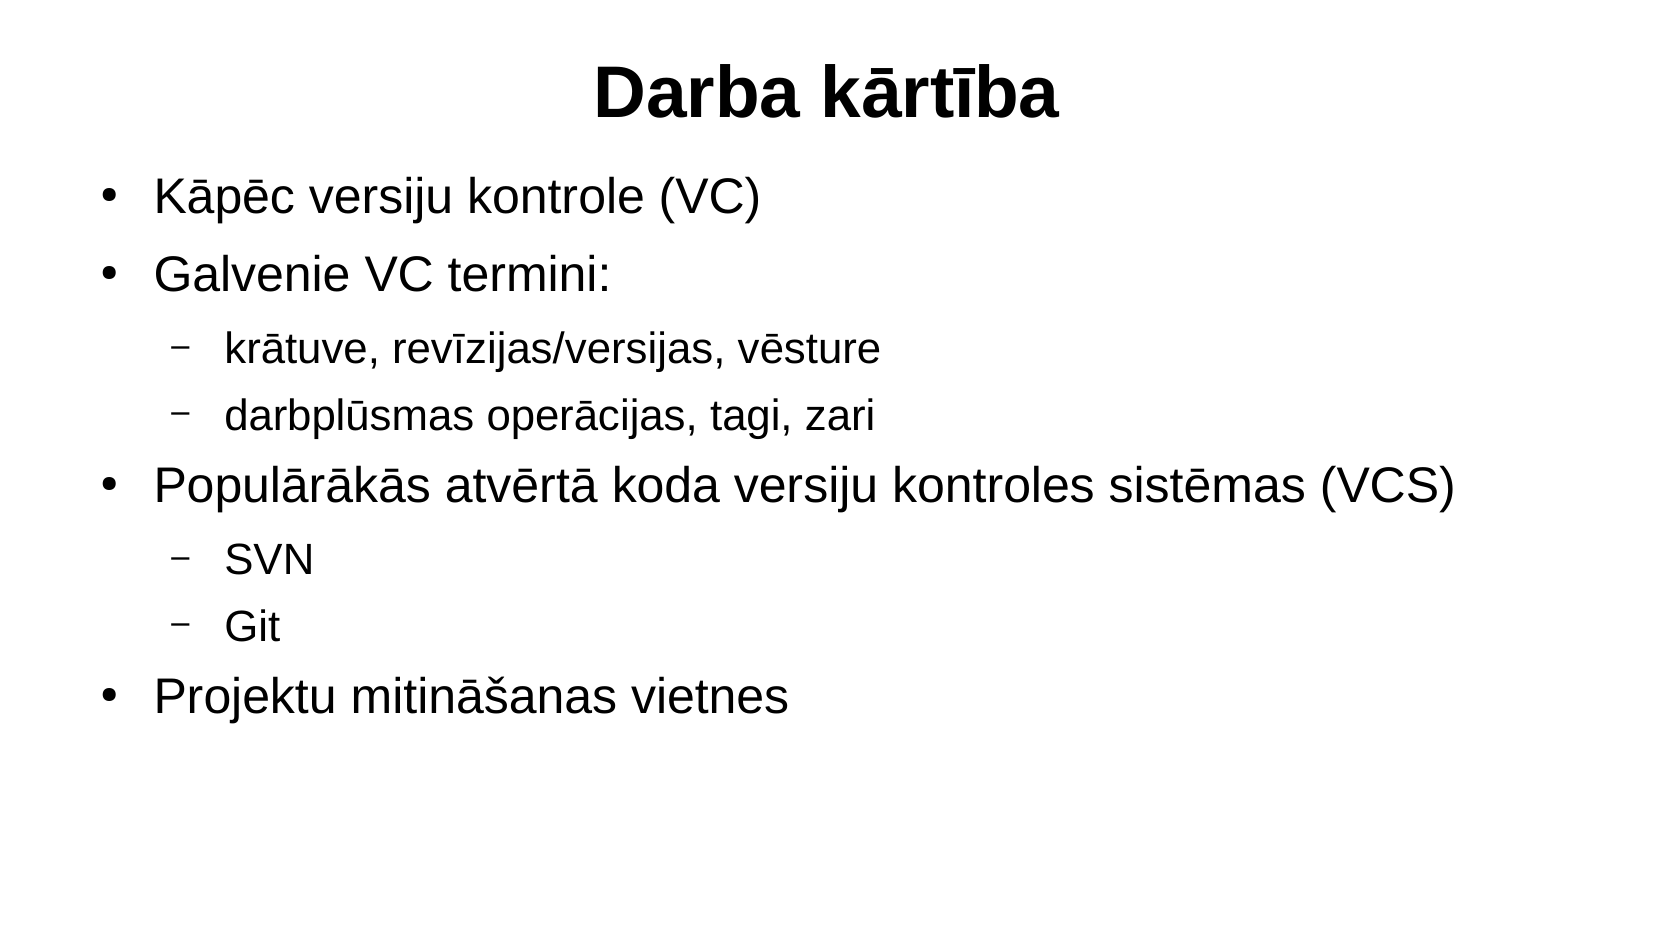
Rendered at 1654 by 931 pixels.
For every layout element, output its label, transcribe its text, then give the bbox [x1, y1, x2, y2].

title Darba kārtība [82, 37, 1571, 147]
list Kāpēc versiju kontrole (VC) Galvenie VC termini: krātuve, revīzijas/versijas, vēsture darbplūsmas operācijas, tagi, zari Populārākās atvērtā koda versiju kontroles sistēmas (VCS) SVN Git Projektu mitināšanas vietnes [82, 168, 1538, 889]
